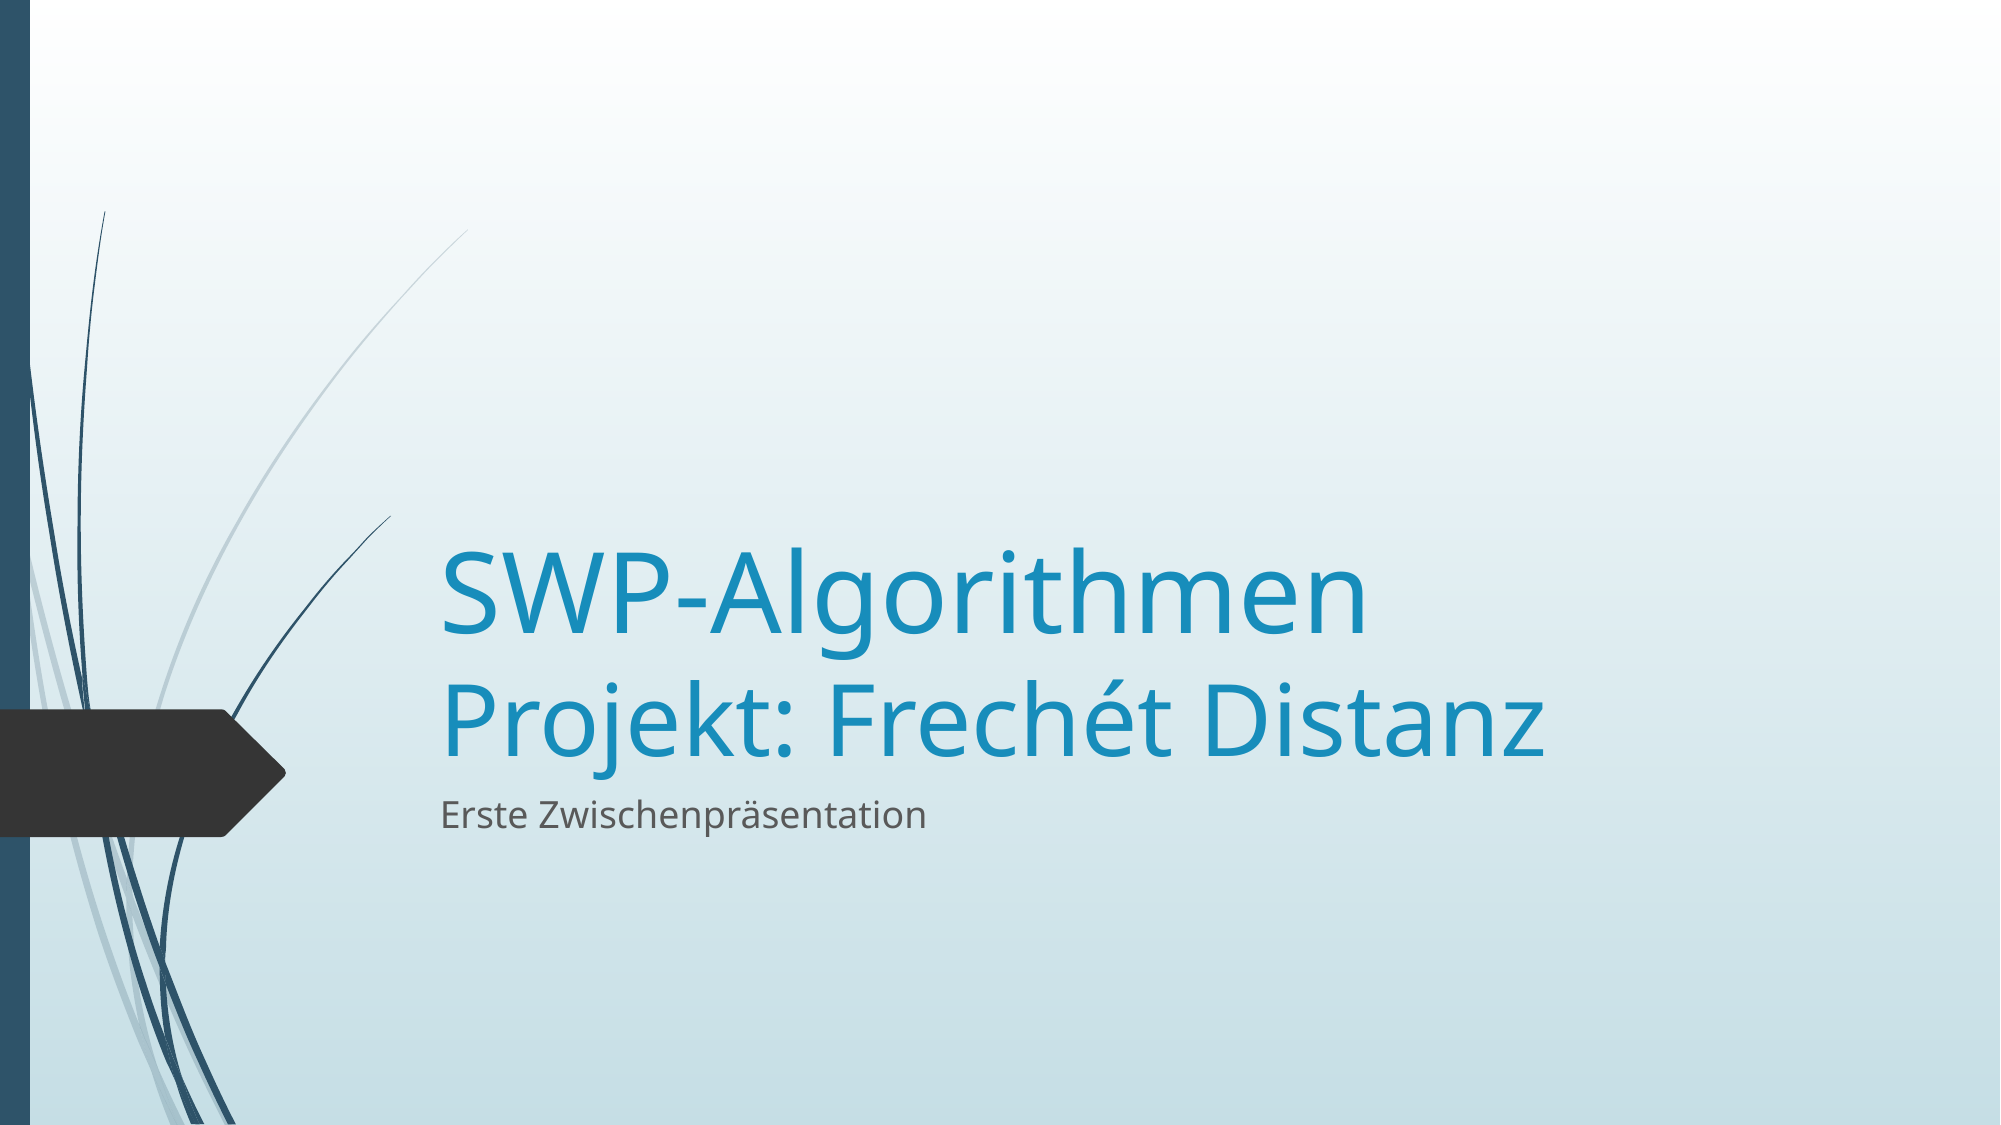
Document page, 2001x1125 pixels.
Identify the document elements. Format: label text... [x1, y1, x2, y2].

title SWP-Algorithmen Projekt: Frechét Distanz [424, 412, 1888, 783]
subtitle Erste Zwischenpräsentation [424, 783, 1888, 969]
